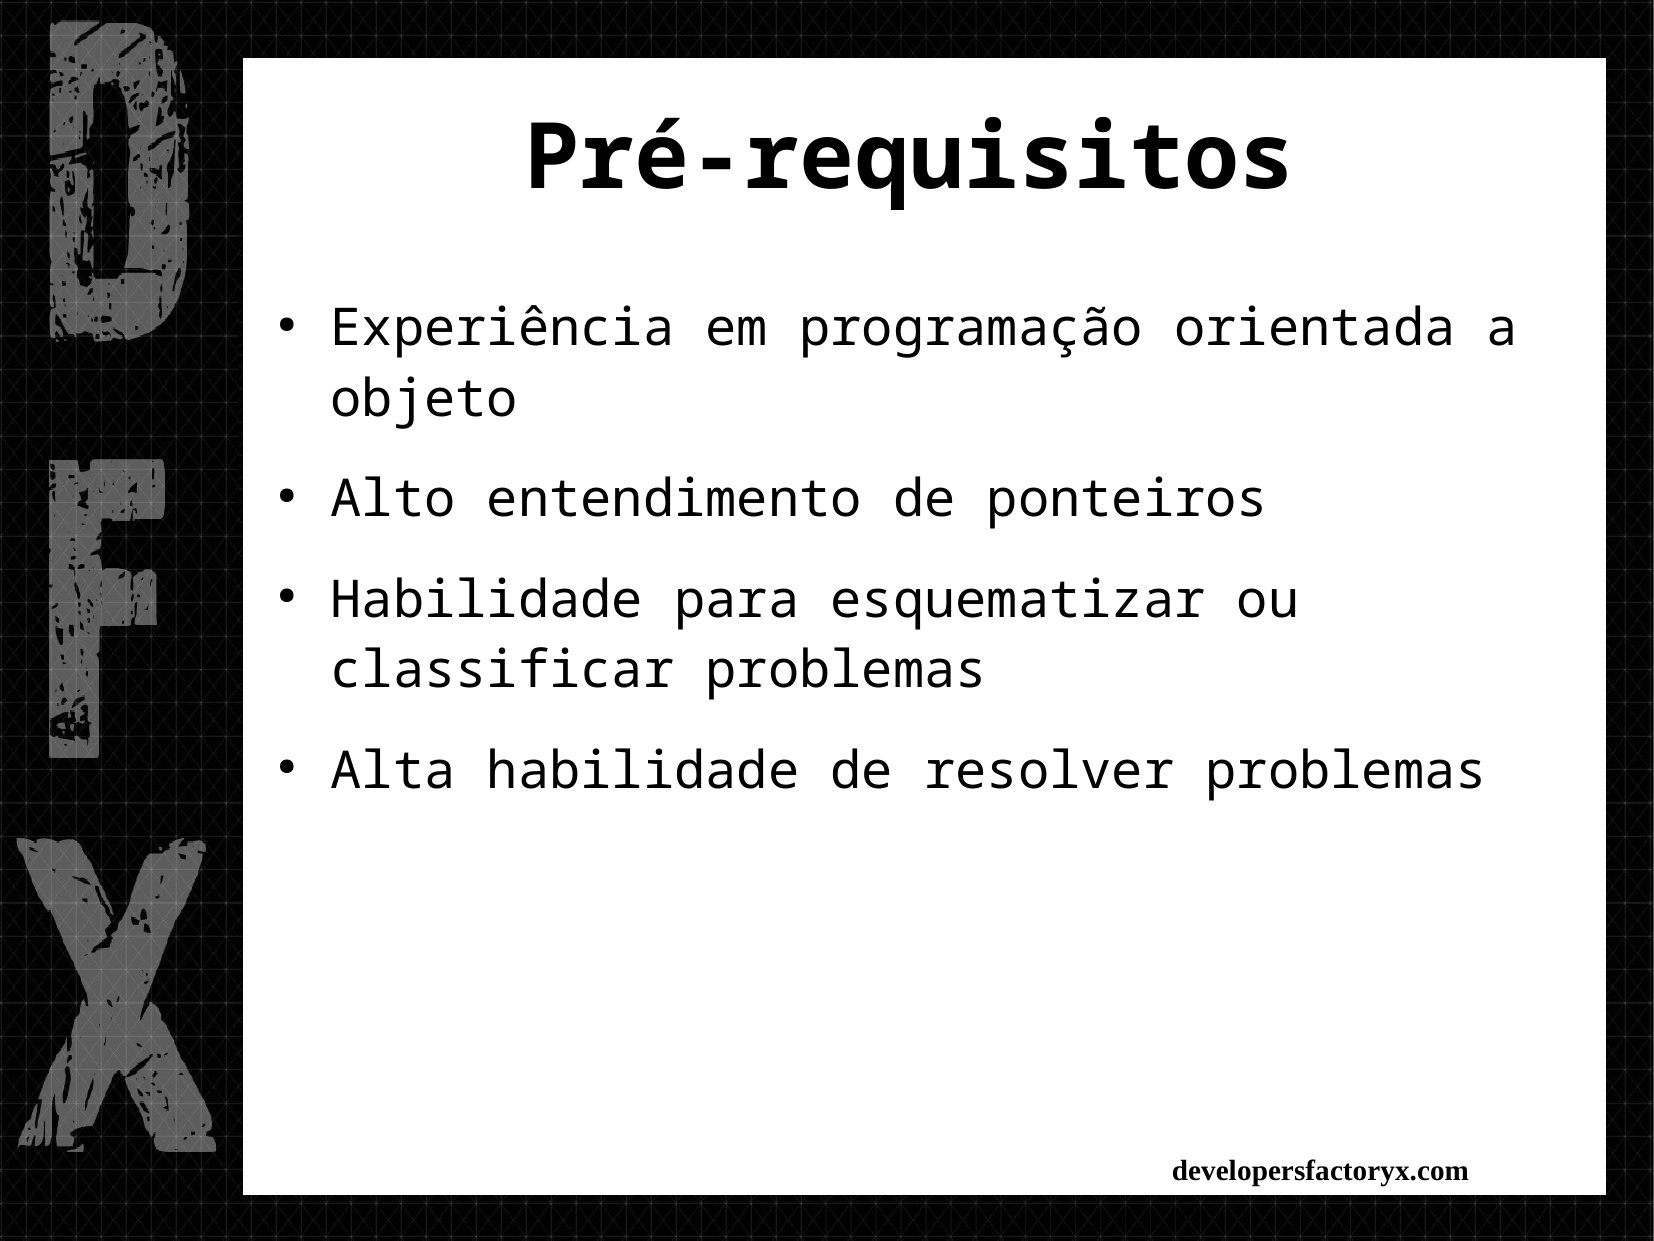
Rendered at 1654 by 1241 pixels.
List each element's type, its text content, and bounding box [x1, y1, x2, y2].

title Pré-requisitos [248, 49, 1571, 257]
picture [0, 0, 1654, 1241]
list Experiência em programação orientada a objeto Alto entendimento de ponteiros Habilidade para esquematizar ou classificar problemas Alta habilidade de resolver problemas [259, 290, 1571, 1010]
